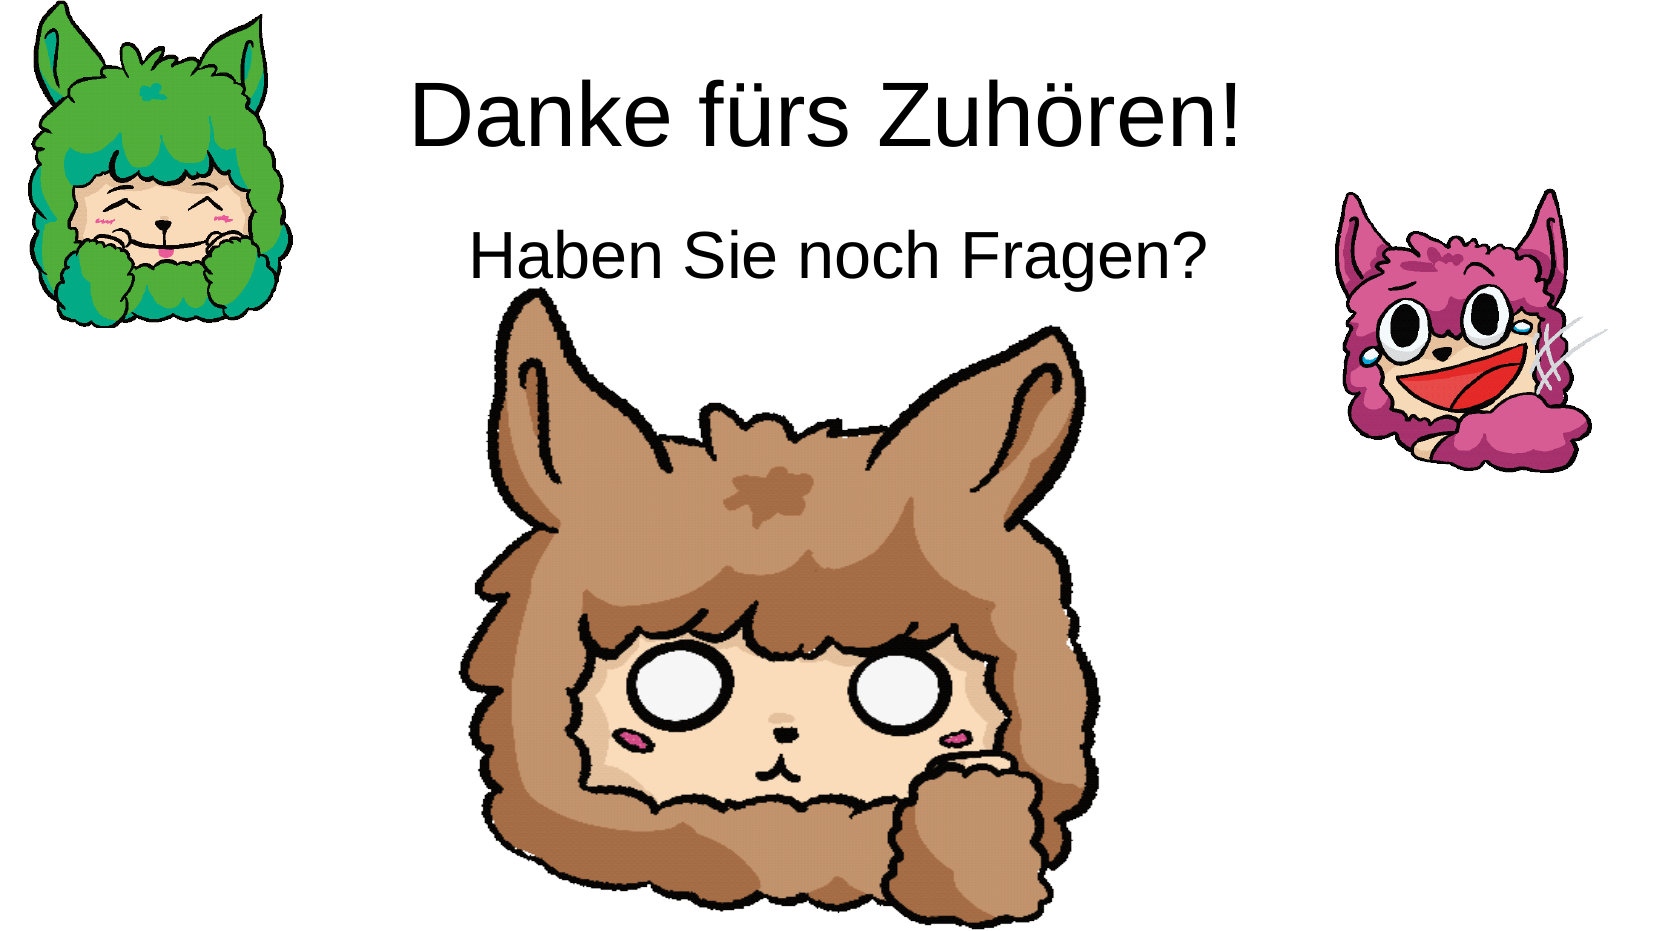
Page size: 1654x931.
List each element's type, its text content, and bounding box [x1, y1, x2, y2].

title Danke fürs Zuhören! [310, 37, 1571, 193]
list Haben Sie noch Fragen? [82, 217, 1571, 758]
picture [1312, 187, 1622, 473]
picture [375, 234, 1201, 931]
picture [0, 0, 310, 328]
